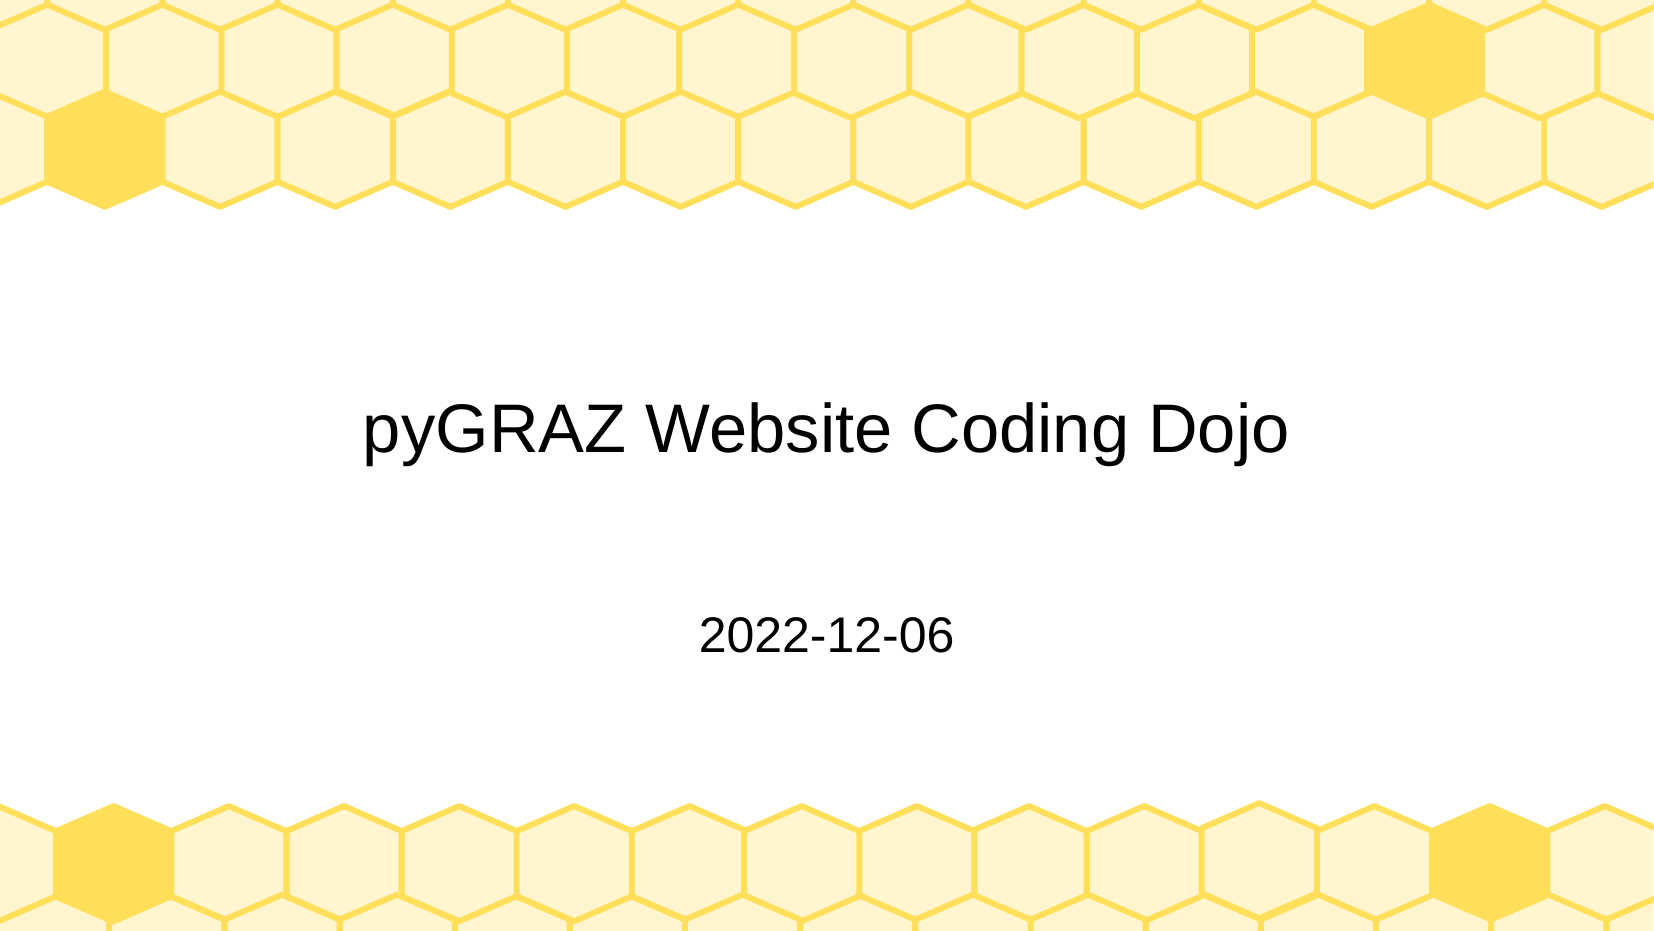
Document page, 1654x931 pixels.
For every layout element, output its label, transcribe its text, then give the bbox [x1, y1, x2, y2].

subtitle 2022-12-06 [88, 561, 1565, 709]
title pyGRAZ Website Coding Dojo [88, 324, 1565, 532]
